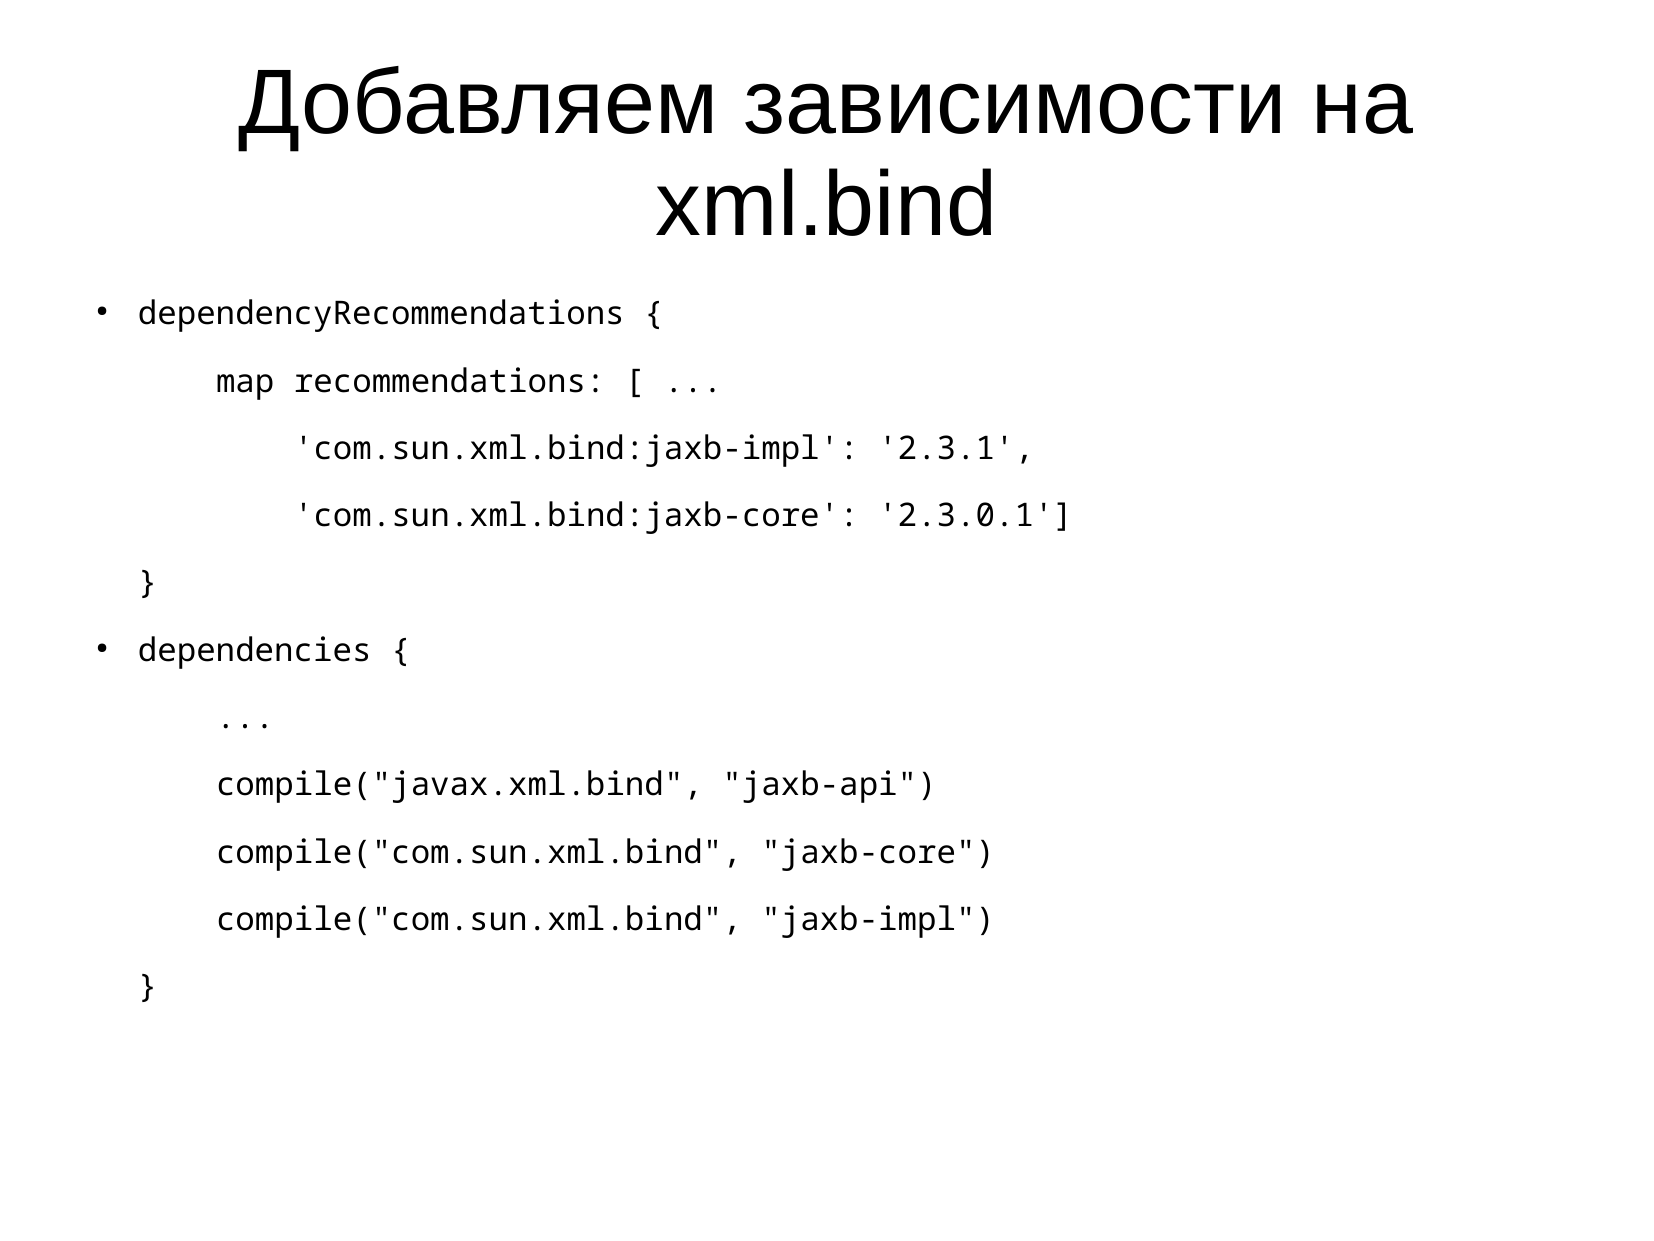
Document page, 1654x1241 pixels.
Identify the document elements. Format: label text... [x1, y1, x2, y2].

list dependencyRecommendations { map recommendations: [ ... 'com.sun.xml.bind:jaxb-impl': '2.3.1', 'com.sun.xml.bind:jaxb-core': '2.3.0.1'] } dependencies { ... compile("javax.xml.bind", "jaxb-api") compile("com.sun.xml.bind", "jaxb-core") compile("com.sun.xml.bind", "jaxb-impl") } [82, 290, 1571, 1010]
title Добавляем зависимости на xml.bind [82, 49, 1571, 257]
